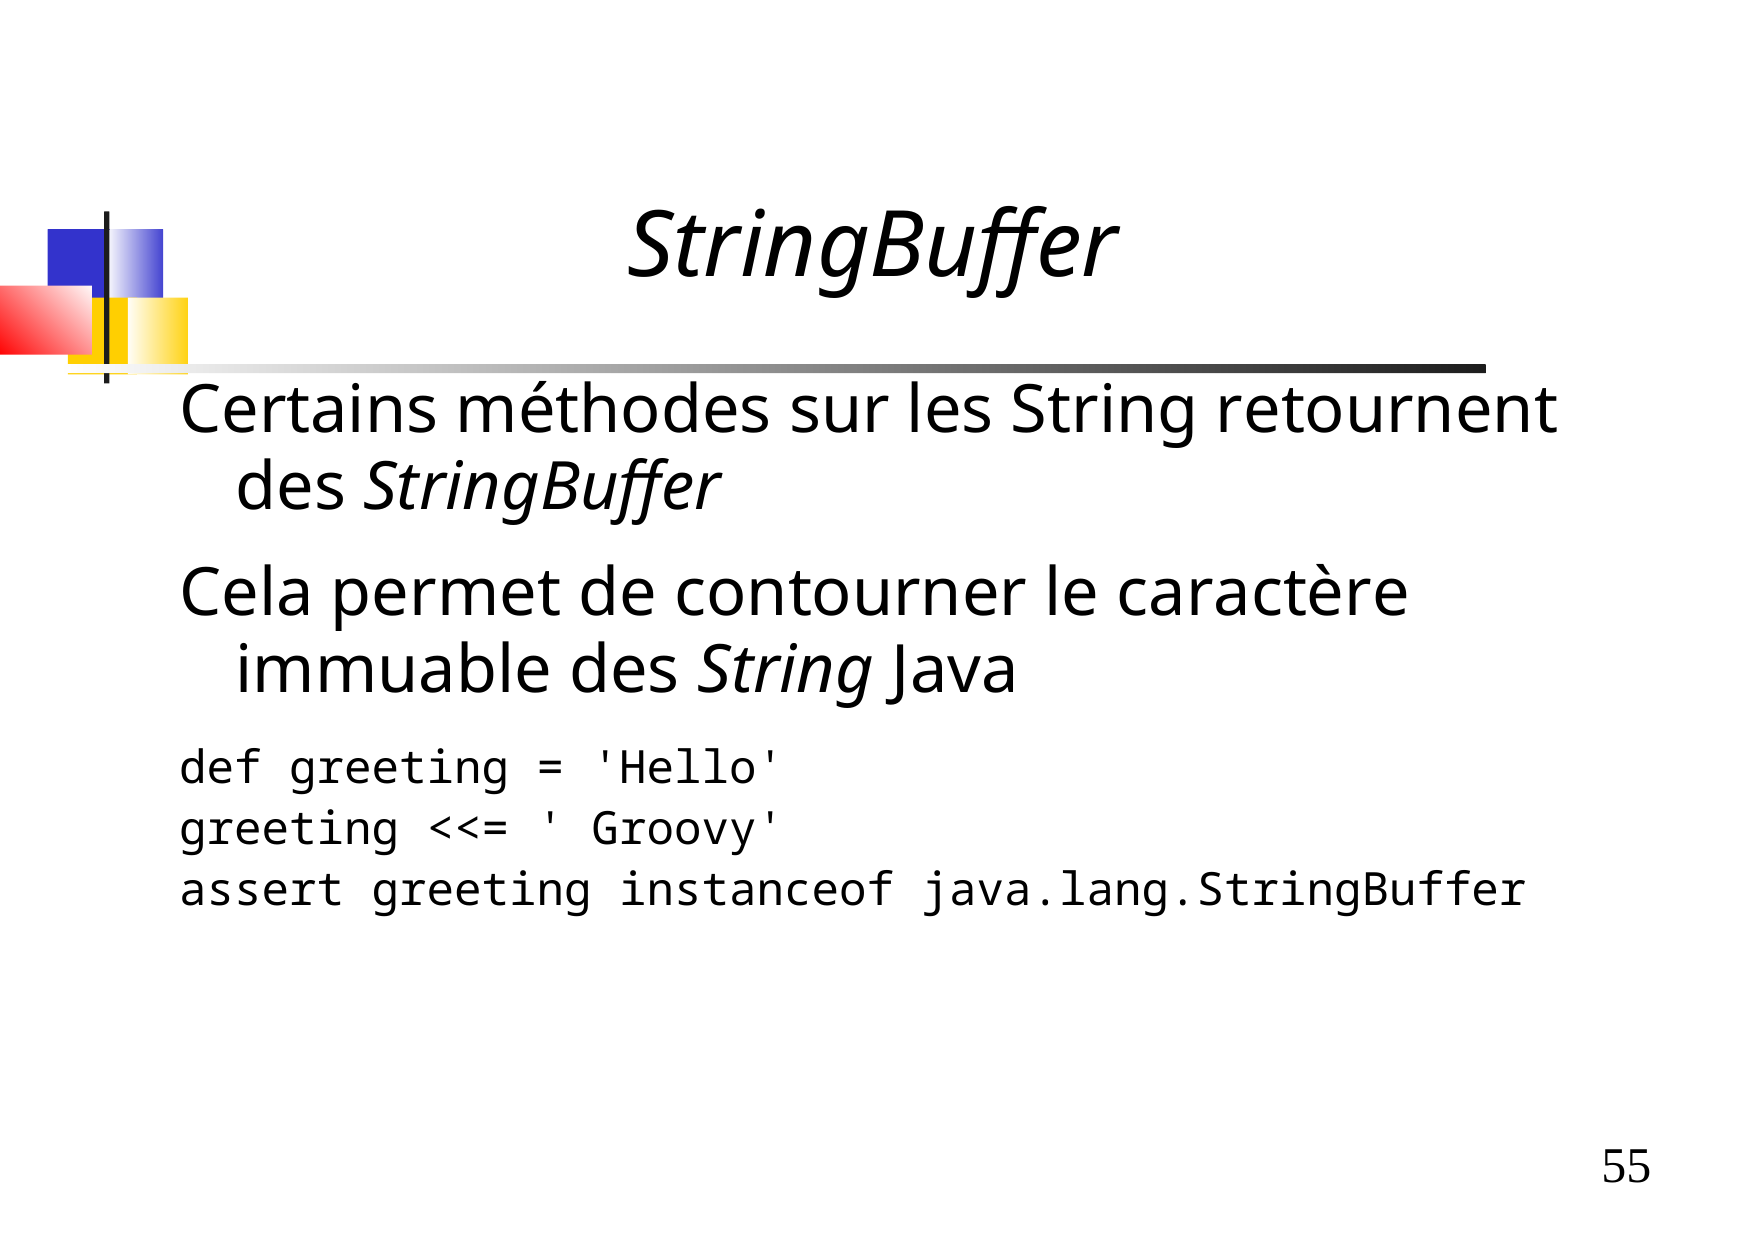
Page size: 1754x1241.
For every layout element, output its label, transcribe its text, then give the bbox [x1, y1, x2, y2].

title StringBuffer [179, 139, 1567, 351]
list Certains méthodes sur les String retournent des StringBuffer Cela permet de contourner le caractère immuable des String Java def greeting = 'Hello' greeting <<= ' Groovy' assert greeting instanceof java.lang.StringBuffer [179, 371, 1567, 1091]
